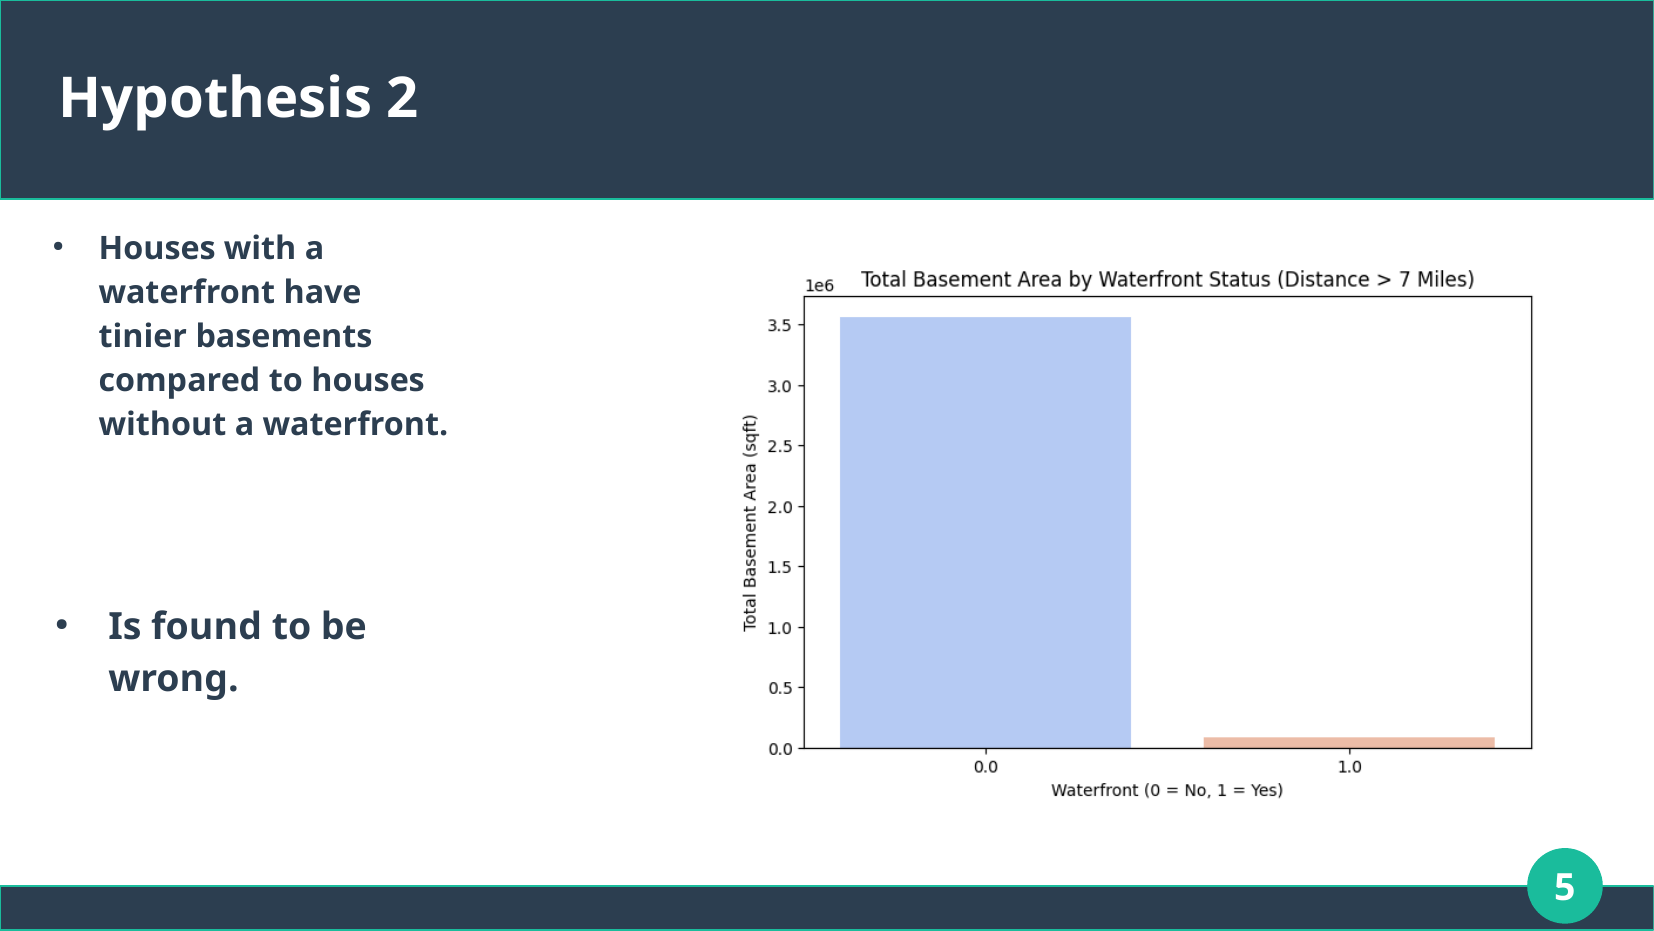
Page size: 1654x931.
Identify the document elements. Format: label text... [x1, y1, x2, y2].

picture [731, 262, 1557, 809]
list Is found to be wrong. [37, 600, 451, 863]
title Hypothesis 2 [59, 37, 1595, 155]
list Houses with a waterfront have tinier basements compared to houses without a waterfront. [37, 225, 451, 488]
